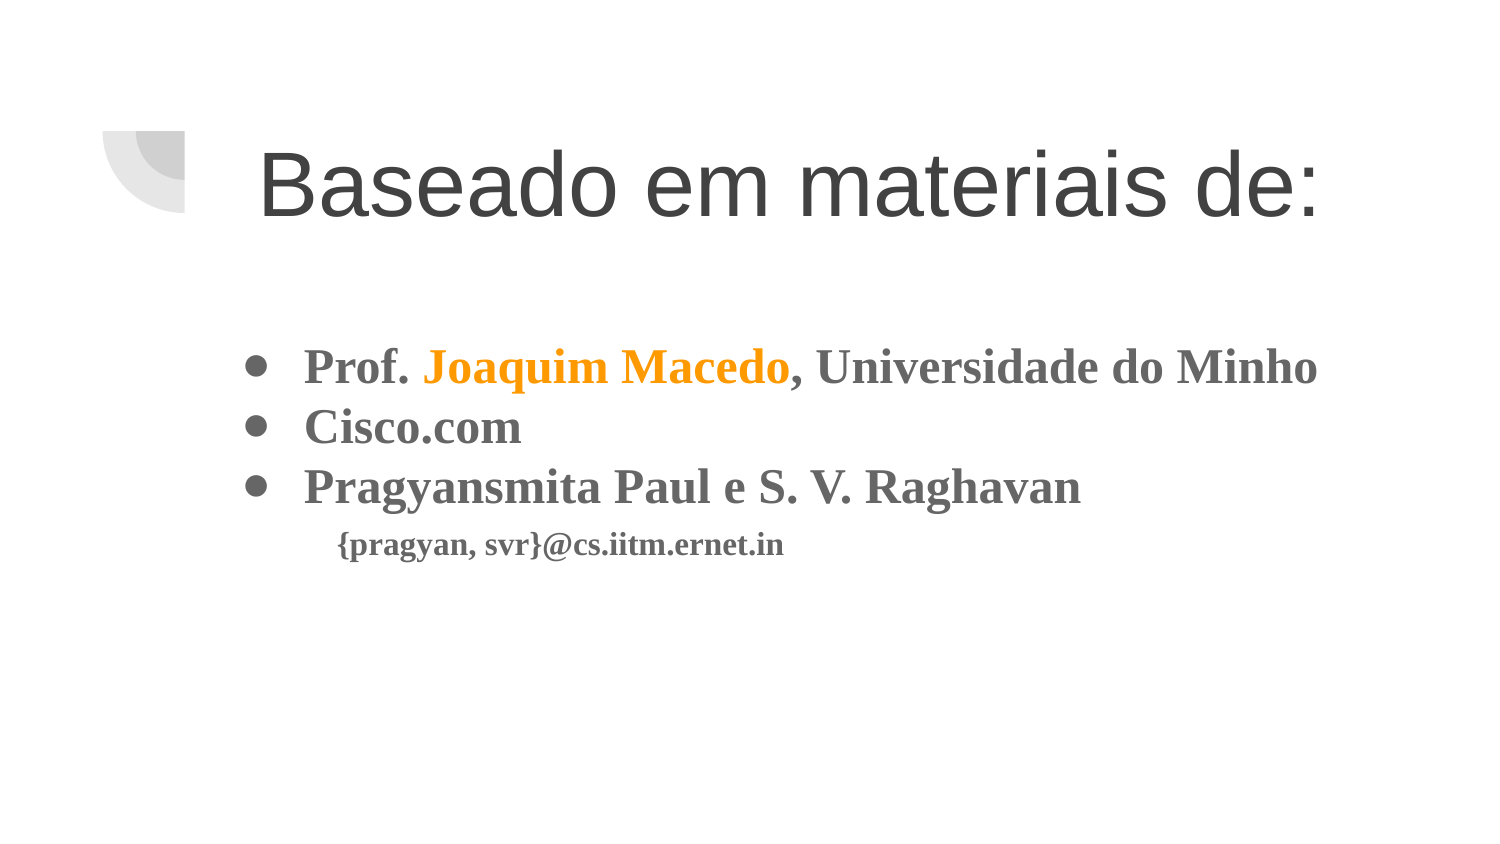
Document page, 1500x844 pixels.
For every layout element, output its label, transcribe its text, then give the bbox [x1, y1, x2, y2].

list Prof. Joaquim Macedo, Universidade do Minho Cisco.com Pragyansmita Paul e S. V. Raghavan {pragyan, svr}@cs.iitm.ernet.in [213, 326, 1368, 744]
title Baseado em materiais de: [213, 98, 1368, 263]
